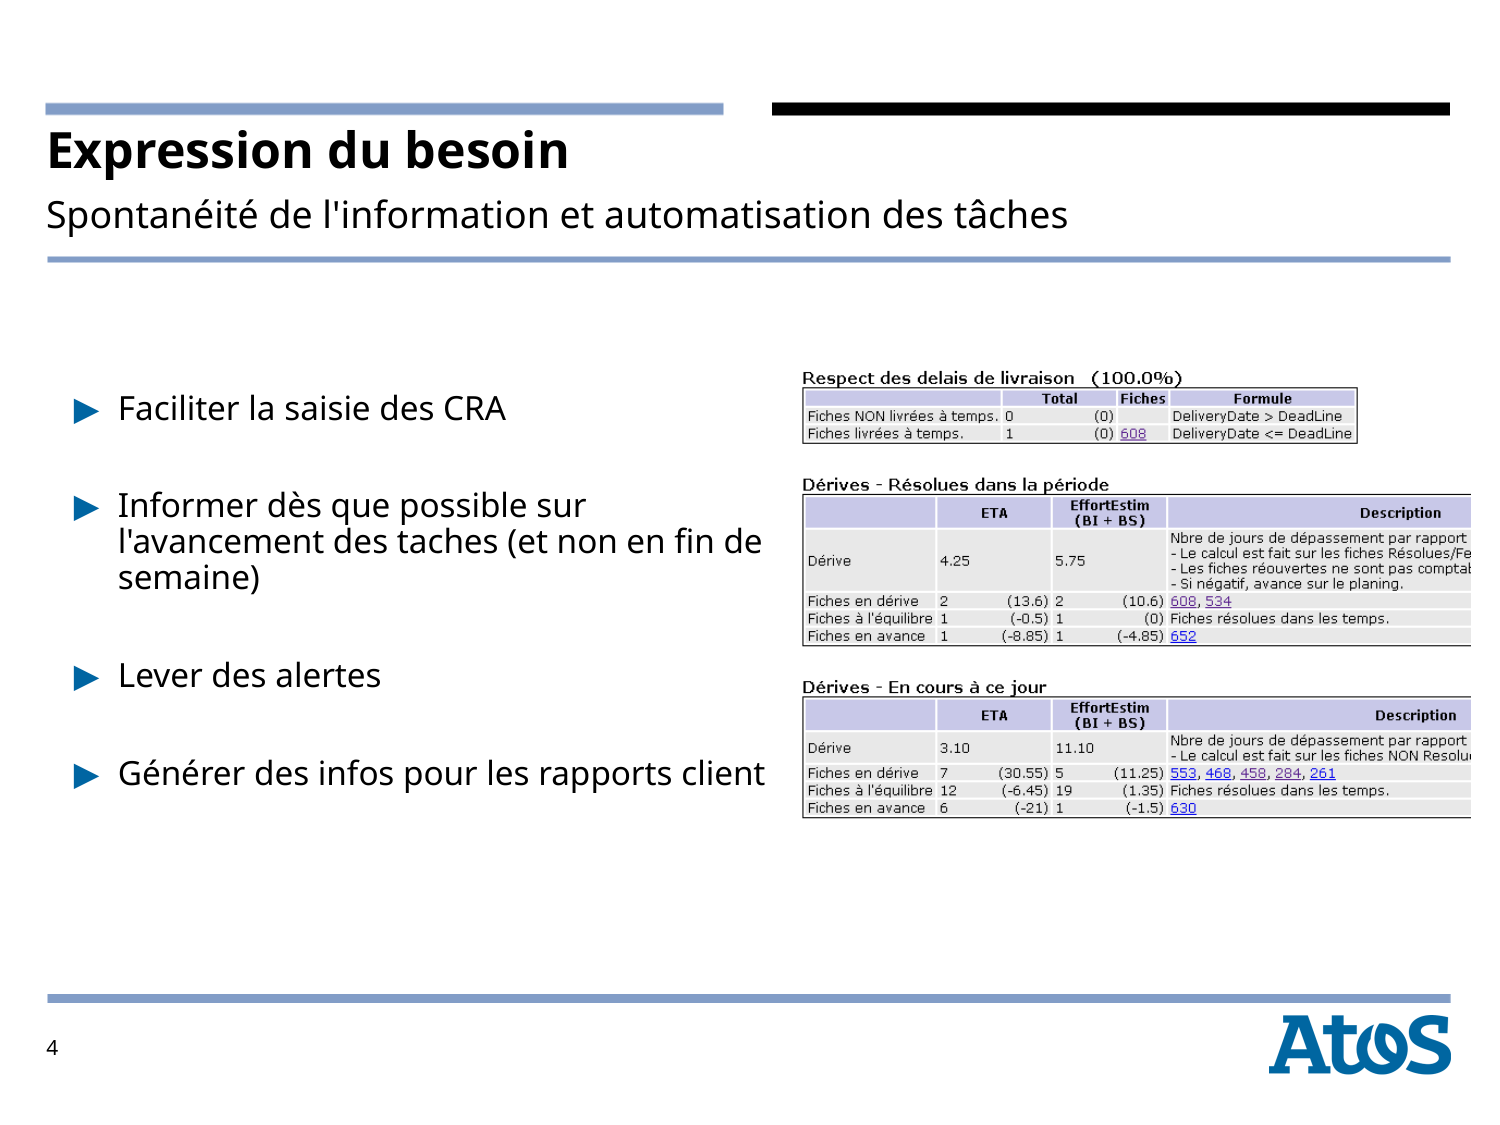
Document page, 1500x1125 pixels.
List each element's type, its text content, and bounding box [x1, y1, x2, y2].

picture [0, 0, 1500, 1125]
list Faciliter la saisie des CRA Informer dès que possible sur l'avancement des taches (et non en fin de semaine) Lever des alertes Générer des infos pour les rapports client [59, 383, 787, 890]
title Expression du besoin [31, 110, 1456, 183]
text_box Spontanéité de l'information et automatisation des tâches [31, 183, 1456, 243]
